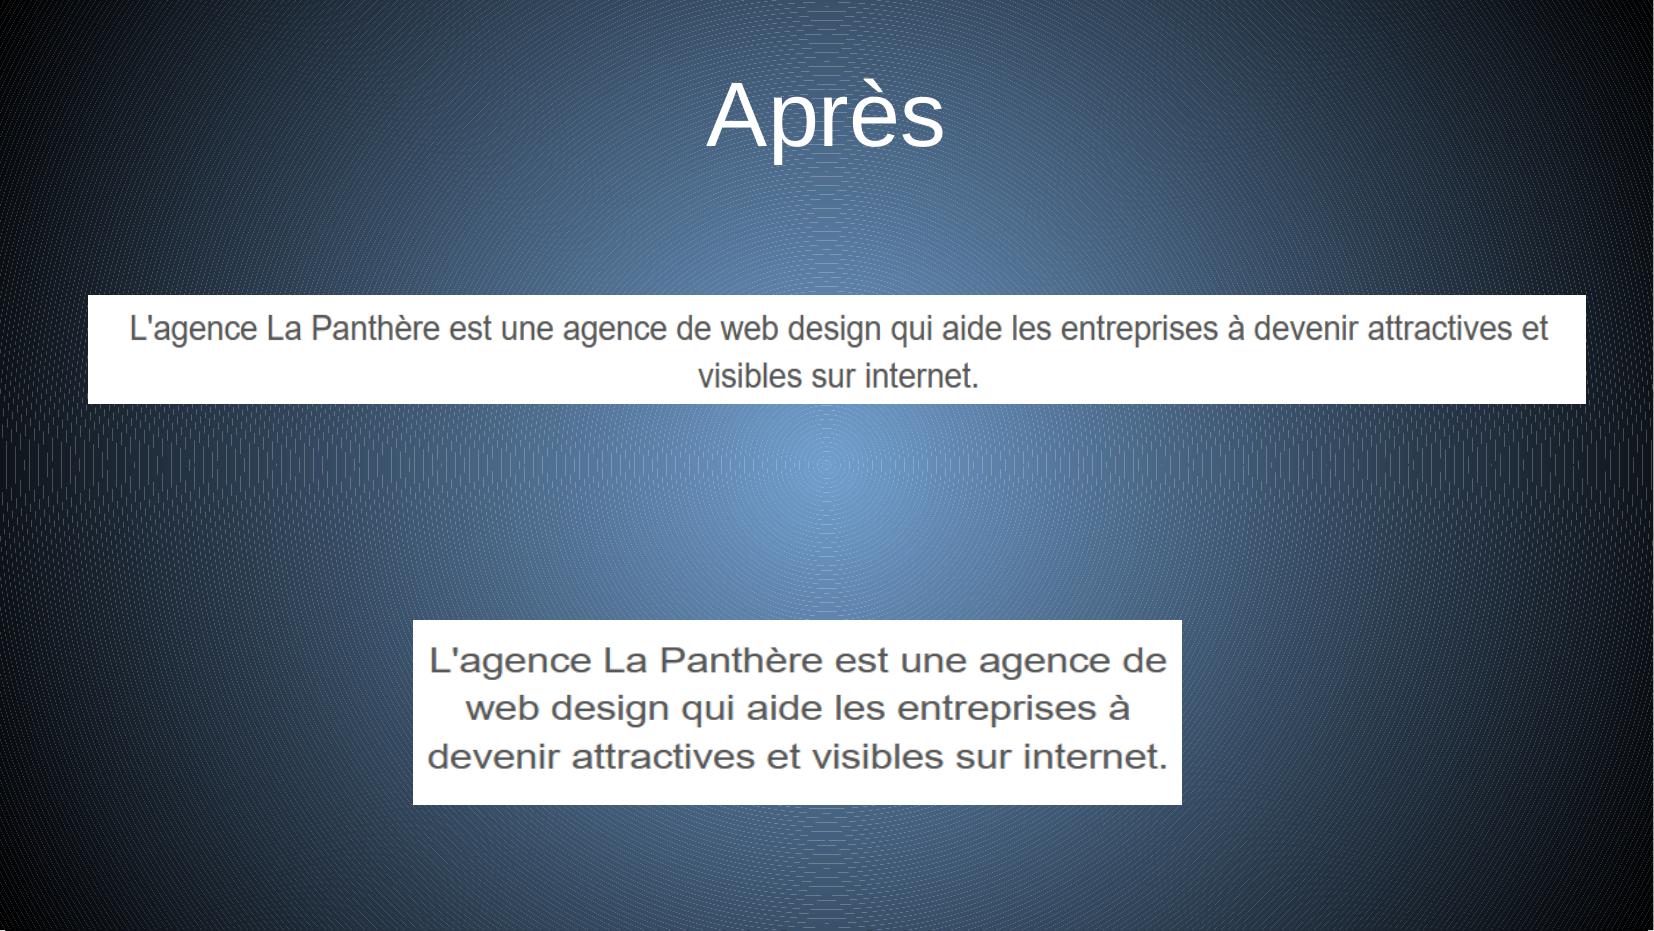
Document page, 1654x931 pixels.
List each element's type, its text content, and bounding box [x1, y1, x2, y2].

title Après [82, 37, 1571, 193]
picture [88, 295, 1586, 404]
picture [413, 620, 1182, 805]
